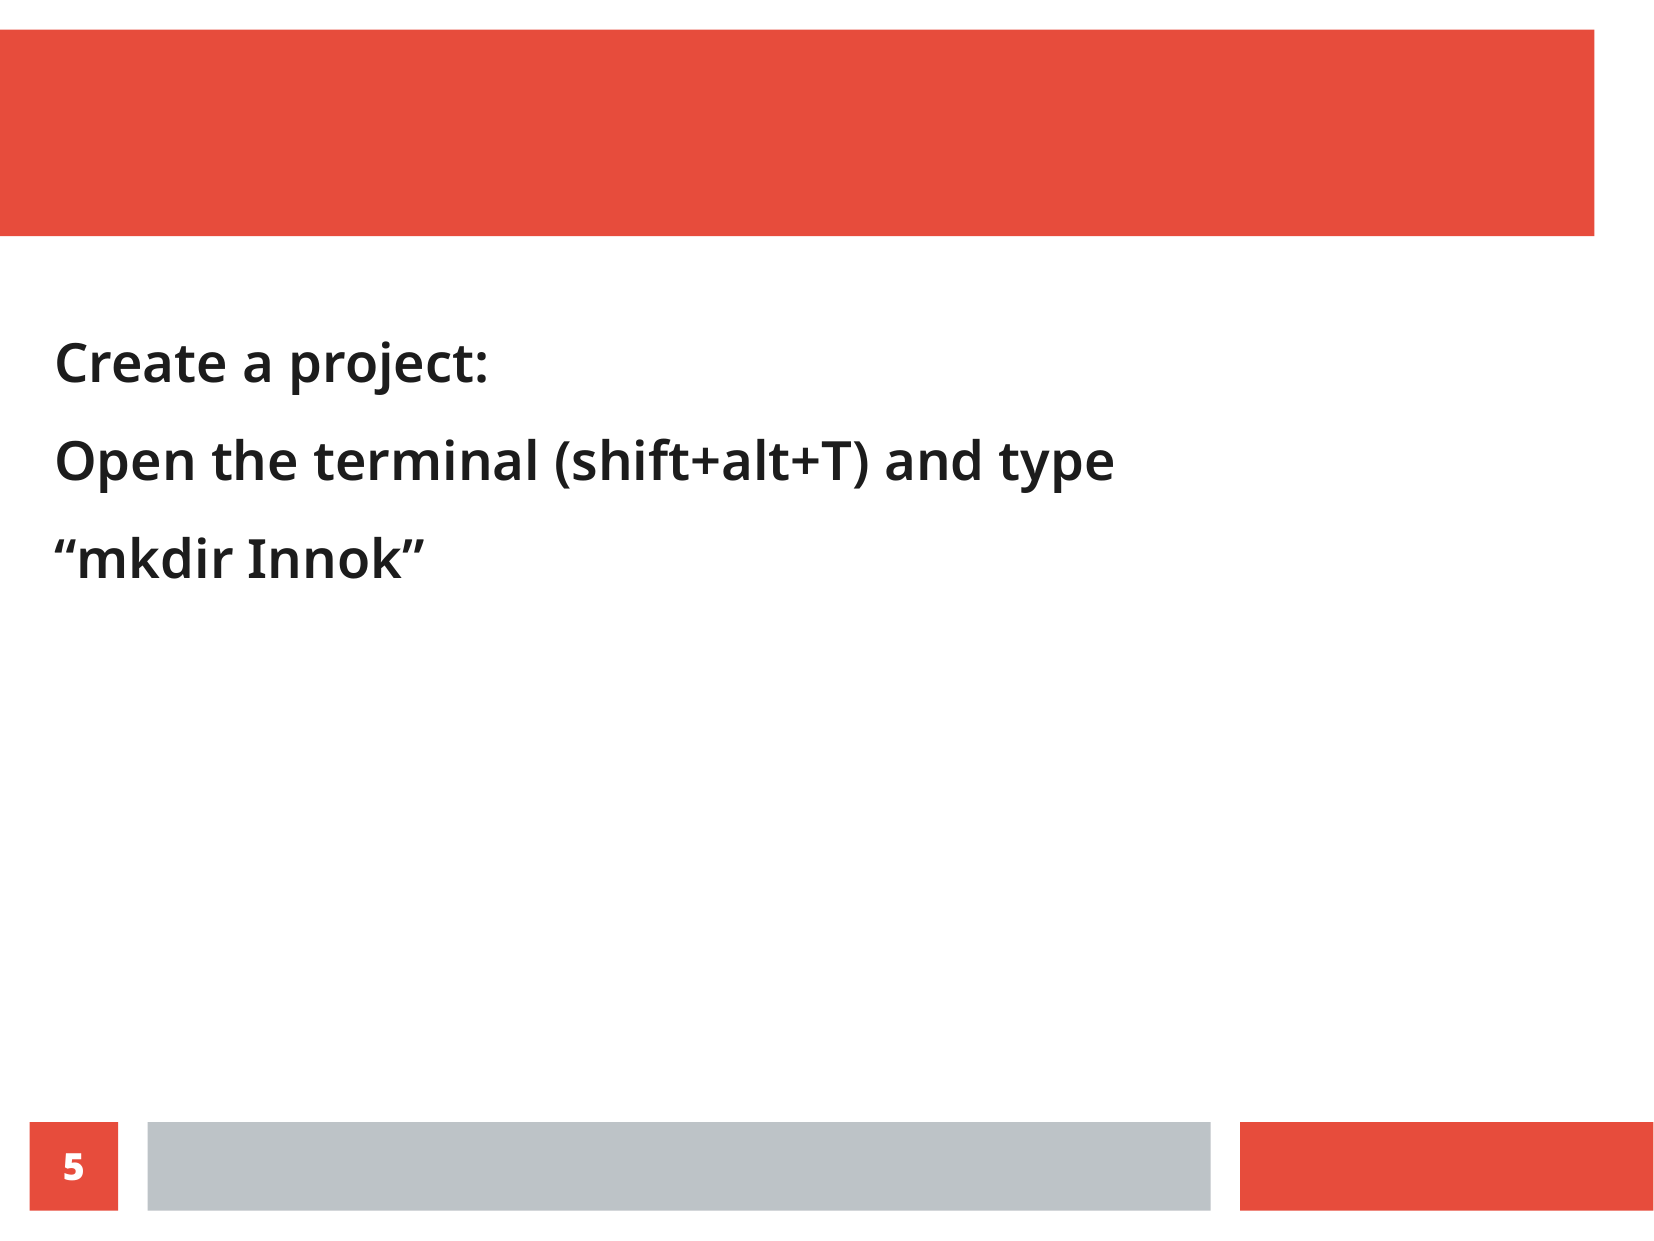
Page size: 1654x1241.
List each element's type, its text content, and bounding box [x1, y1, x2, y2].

list Create a project: Open the terminal (shift+alt+T) and type “mkdir Innok” [54, 324, 1561, 1093]
